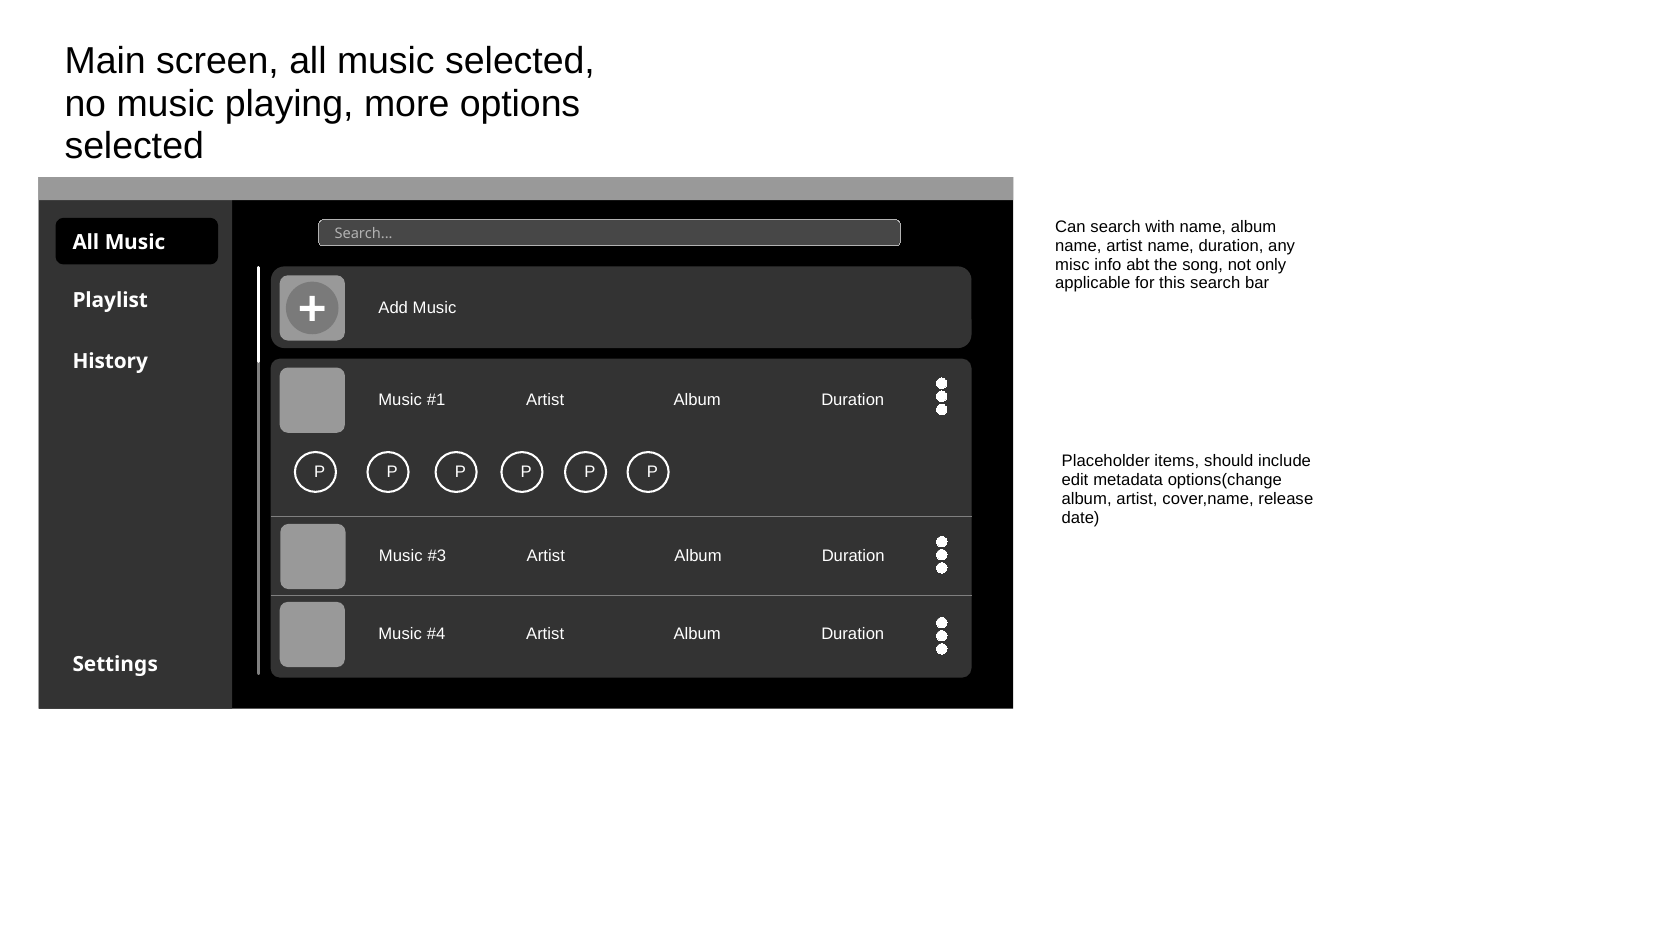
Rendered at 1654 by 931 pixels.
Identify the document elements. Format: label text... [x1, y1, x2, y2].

text_box P [435, 452, 477, 492]
text_box P [294, 452, 336, 492]
text_box History [55, 336, 219, 384]
text_box Music #4 Artist Album Duration [363, 617, 953, 651]
text_box Playlist [55, 276, 219, 324]
text_box Main screen, all music selected, no music playing, more options selected [49, 32, 631, 174]
text_box P [501, 452, 543, 492]
text_box Add Music [363, 290, 522, 325]
text_box Settings [55, 640, 219, 687]
text_box Can search with name, album name, artist name, duration, any misc info abt the song, not only applicable for this search bar [1040, 209, 1338, 304]
text_box P [627, 452, 669, 492]
text_box Music #3 Artist Album Duration [364, 539, 920, 573]
text_box Music #1 Artist Album Duration [363, 383, 905, 436]
text_box P [367, 452, 409, 492]
text_box Placeholder items, should include edit metadata options(change album, artist, cover,name, release date) [1046, 444, 1344, 538]
text_box [38, 177, 1014, 709]
text_box + [279, 275, 345, 341]
text_box All Music [55, 217, 219, 265]
text_box P [565, 452, 607, 492]
text_box Search... [318, 219, 901, 246]
